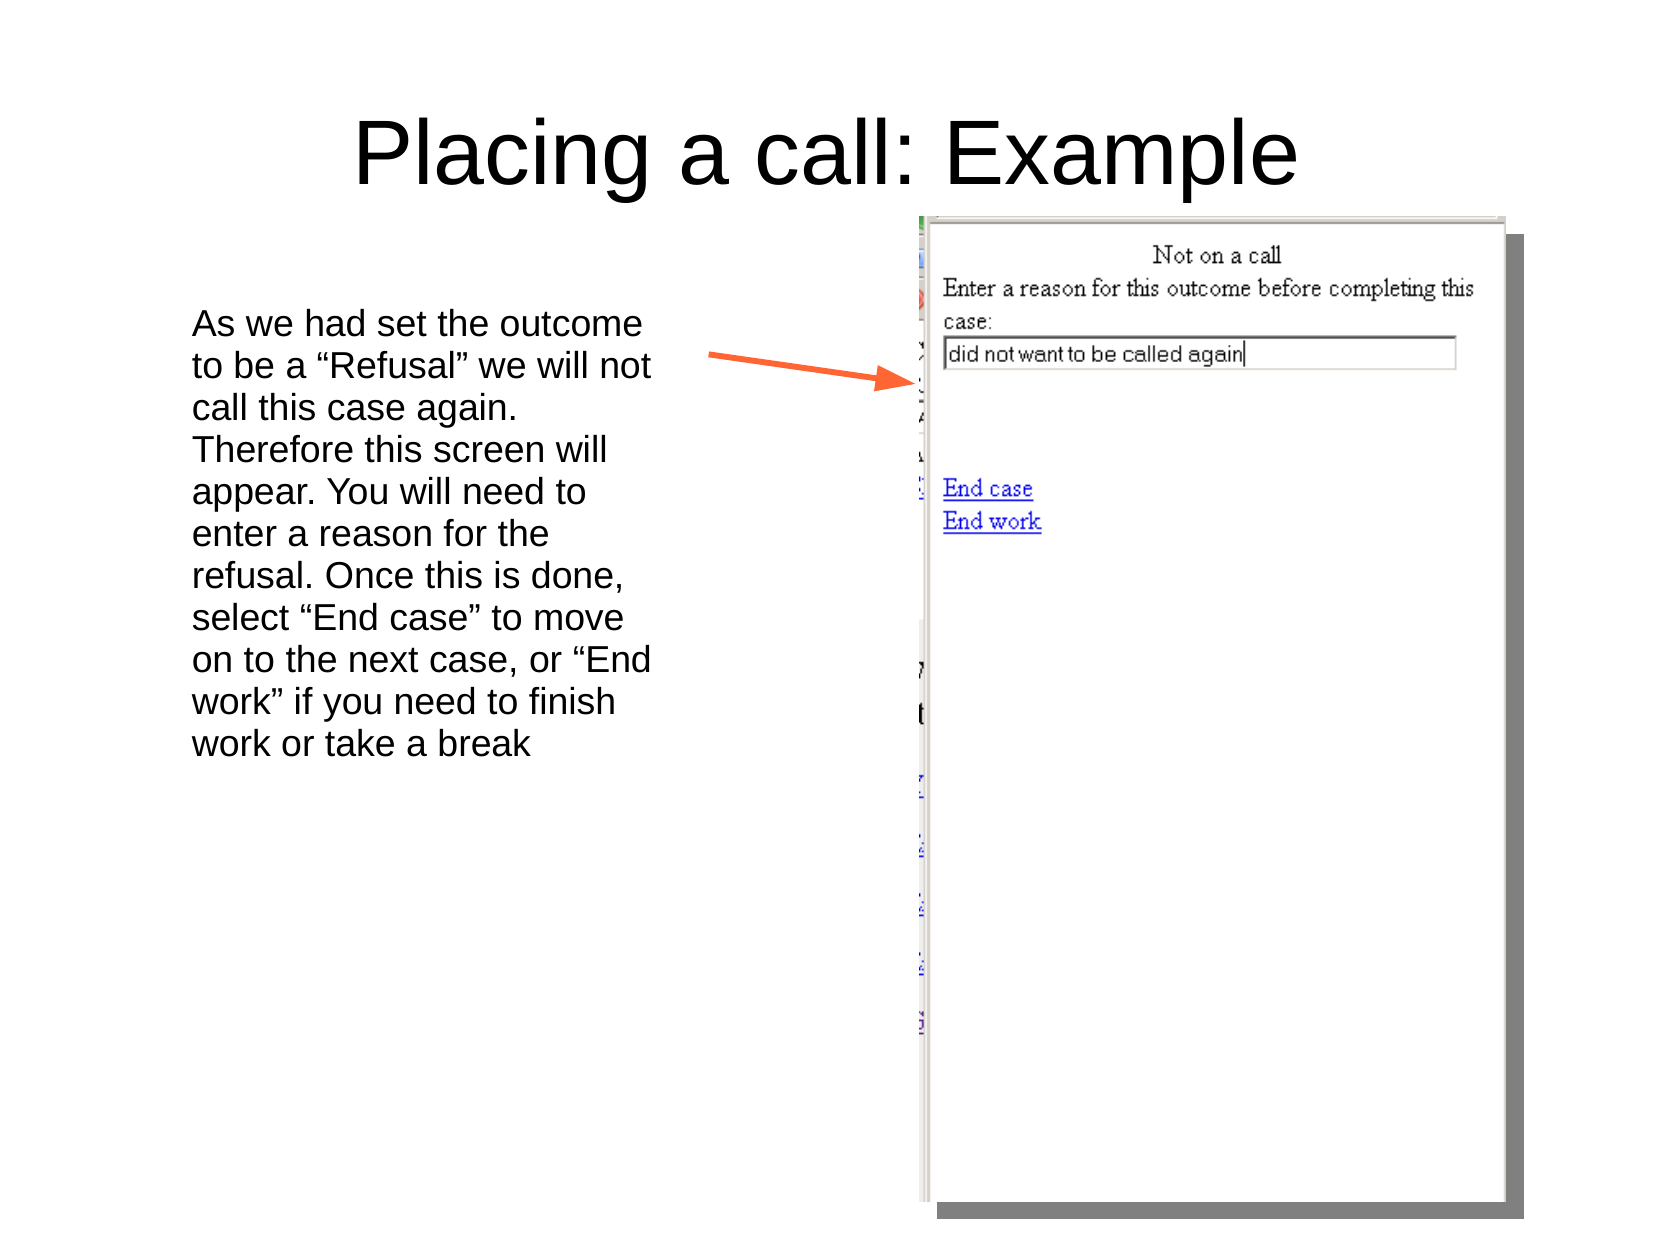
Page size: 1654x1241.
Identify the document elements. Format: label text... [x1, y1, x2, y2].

title Placing a call: Example [82, 56, 1571, 250]
text_box As we had set the outcome to be a “Refusal” we will not call this case again. Therefore this screen will appear. You will need to enter a reason for the refusal. Once this is done, select “End case” to move on to the next case, or “End work” if you need to finish work or take a break [177, 295, 680, 815]
picture [919, 216, 1506, 1202]
